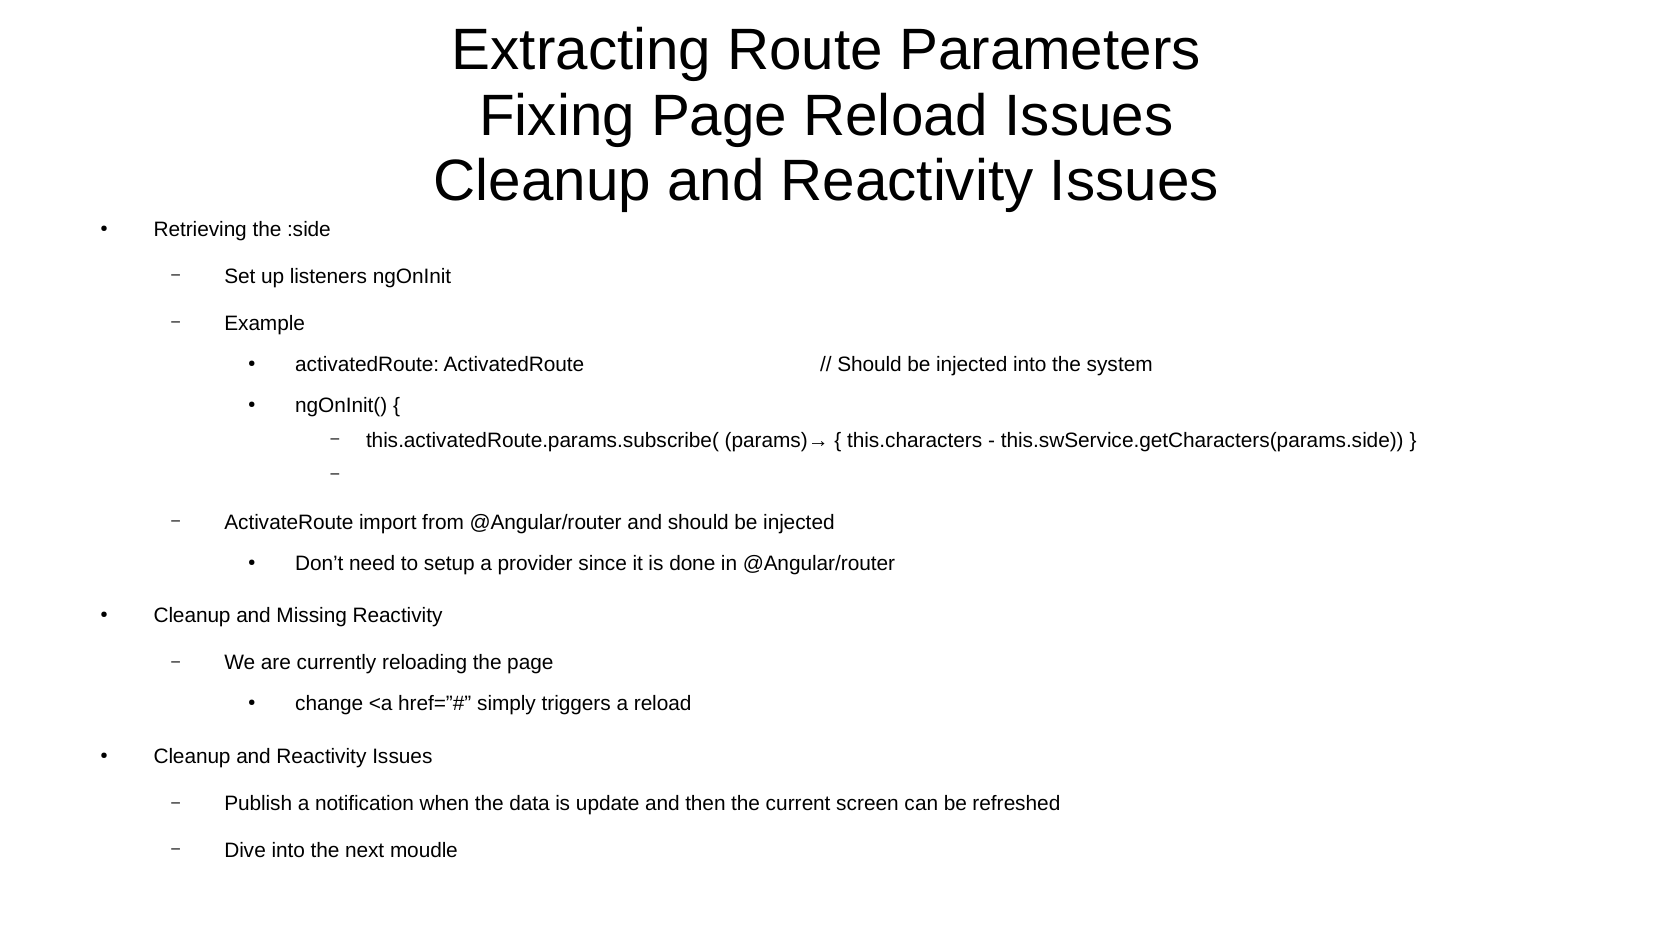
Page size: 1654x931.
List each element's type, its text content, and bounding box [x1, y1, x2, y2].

title Extracting Route Parameters Fixing Page Reload Issues Cleanup and Reactivity Issues [82, 17, 1571, 213]
list Retrieving the :side Set up listeners ngOnInit Example activatedRoute: ActivatedRoute // Should be injected into the system ngOnInit() { this.activatedRoute.params.subscribe( (params)→ { this.characters - this.swService.getCharacters(params.side)) } ActivateRoute import from @Angular/router and should be injected Don’t need to setup a provider since it is done in @Angular/router Cleanup and Missing Reactivity We are currently reloading the page change <a href=”#” simply triggers a reload Cleanup and Reactivity Issues Publish a notification when the data is update and then the current screen can be refreshed Dive into the next moudle [82, 217, 1636, 901]
